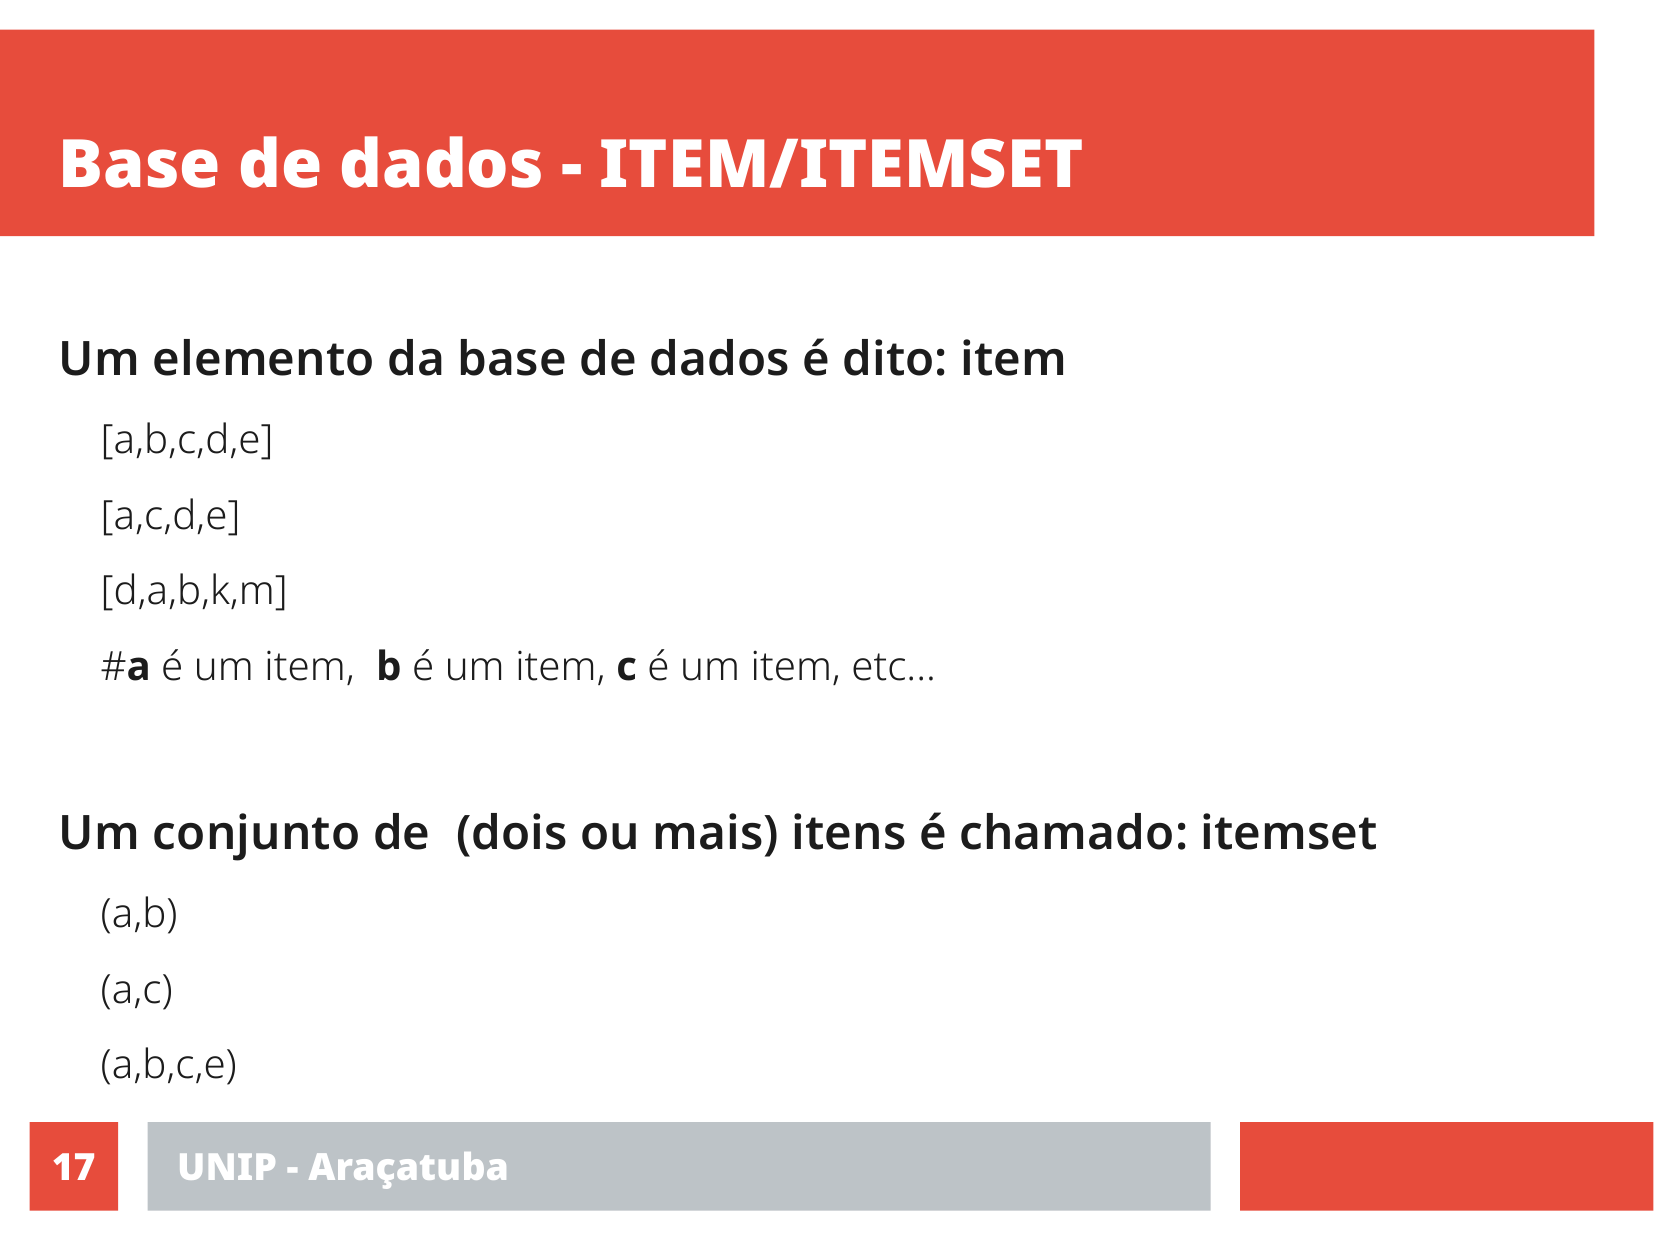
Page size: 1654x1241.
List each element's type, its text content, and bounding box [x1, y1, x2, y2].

list Um elemento da base de dados é dito: item [a,b,c,d,e] [a,c,d,e] [d,a,b,k,m] #a é um item, b é um item, c é um item, etc... Um conjunto de (dois ou mais) itens é chamado: itemset (a,b) (a,c) (a,b,c,e) [59, 324, 1565, 1093]
title Base de dados - ITEM/ITEMSET [59, 59, 1595, 207]
